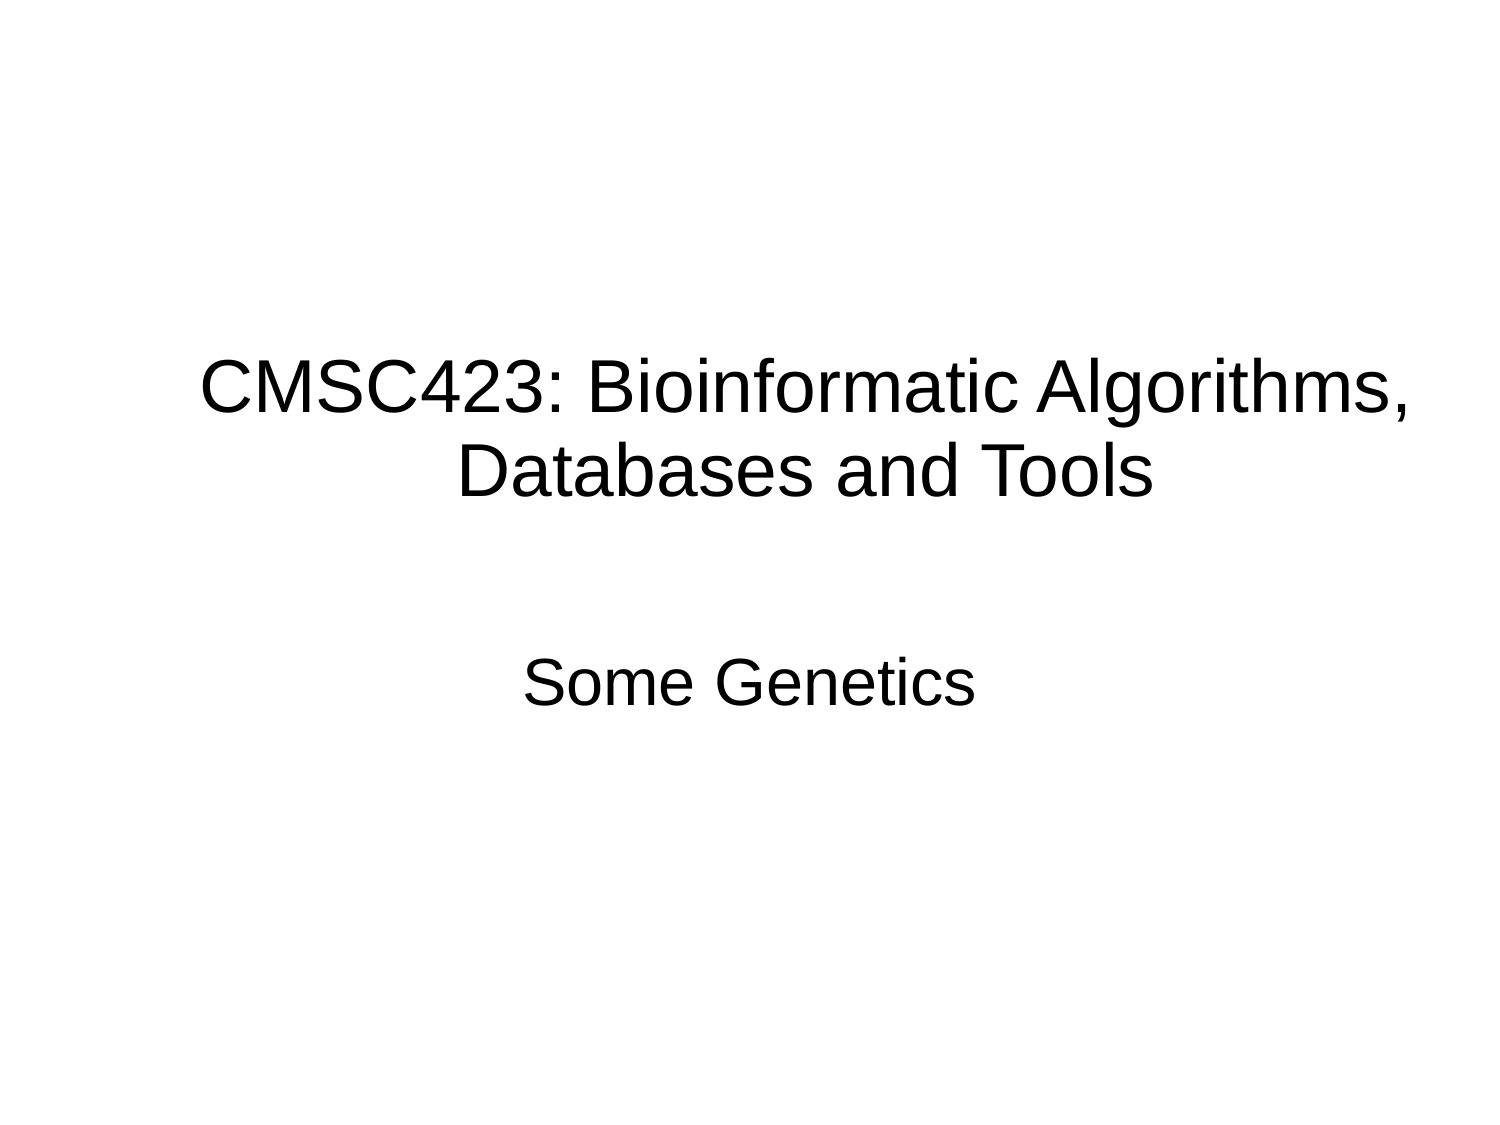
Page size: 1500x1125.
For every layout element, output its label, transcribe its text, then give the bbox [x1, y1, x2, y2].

subtitle Some Genetics [225, 637, 1276, 926]
title CMSC423: Bioinformatic Algorithms, Databases and Tools [112, 336, 1500, 604]
